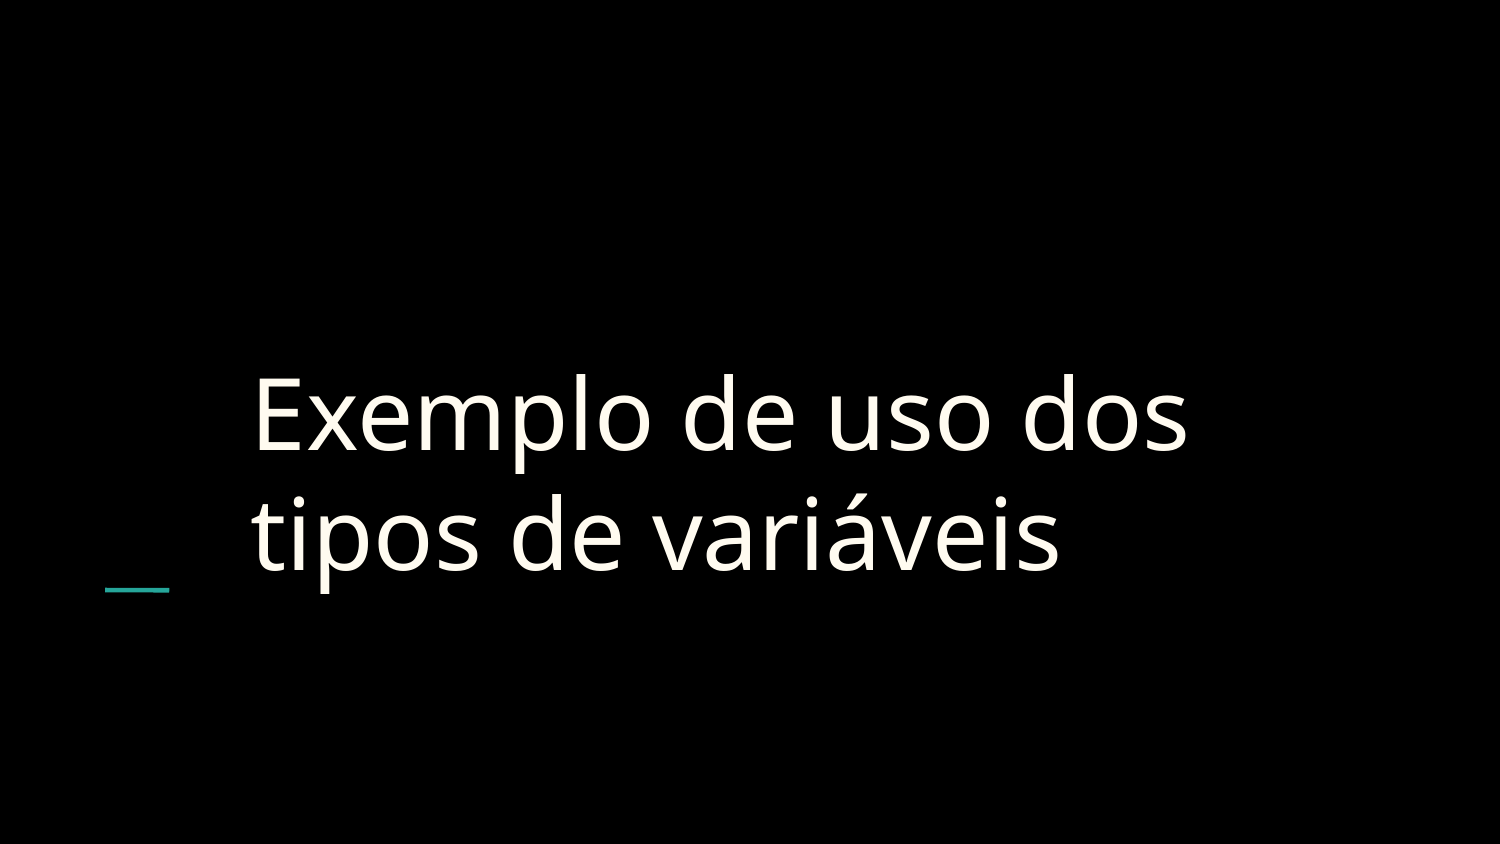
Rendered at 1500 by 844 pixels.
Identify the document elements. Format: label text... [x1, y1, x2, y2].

text_box Exemplo de uso dos tipos de variáveis [235, 335, 1339, 606]
